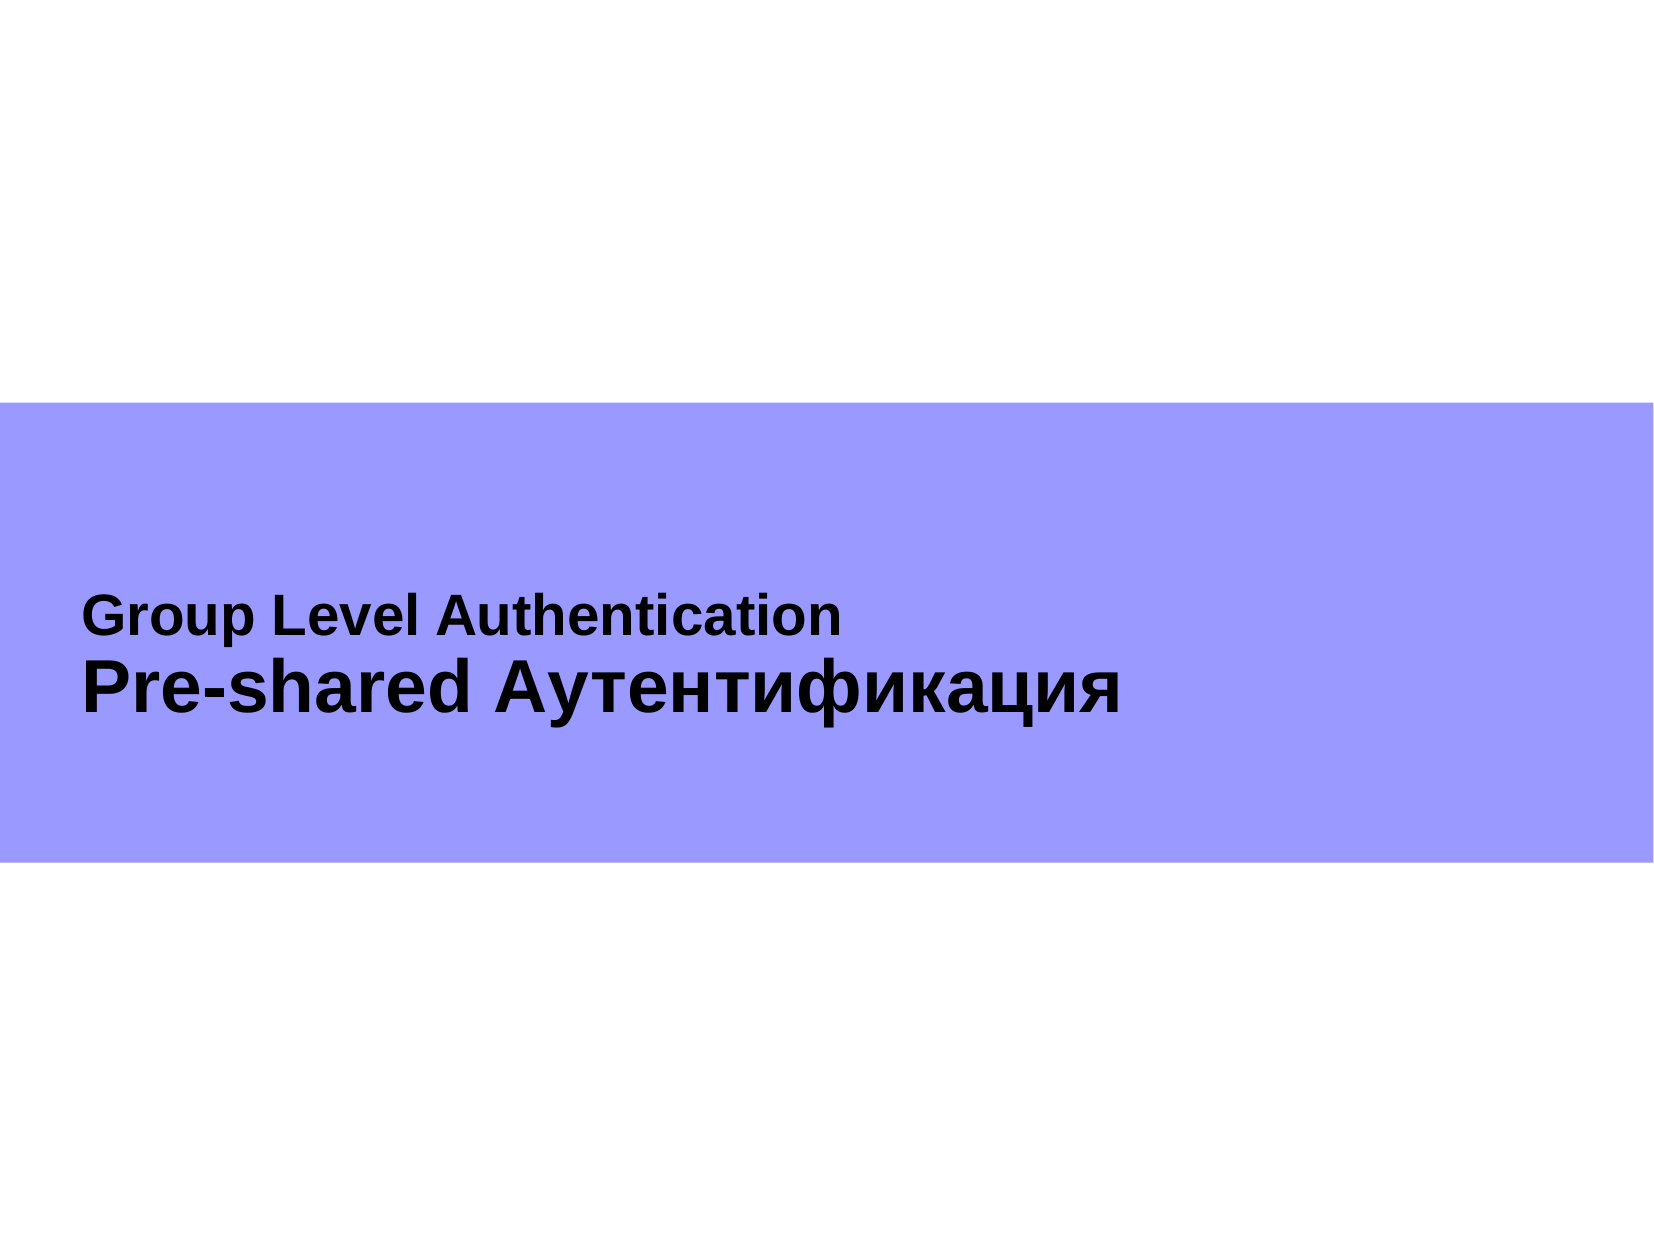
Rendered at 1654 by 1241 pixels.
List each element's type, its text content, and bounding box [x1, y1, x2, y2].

text_box Group Level Authentication Pre-shared Аутентификация [67, 578, 1530, 772]
